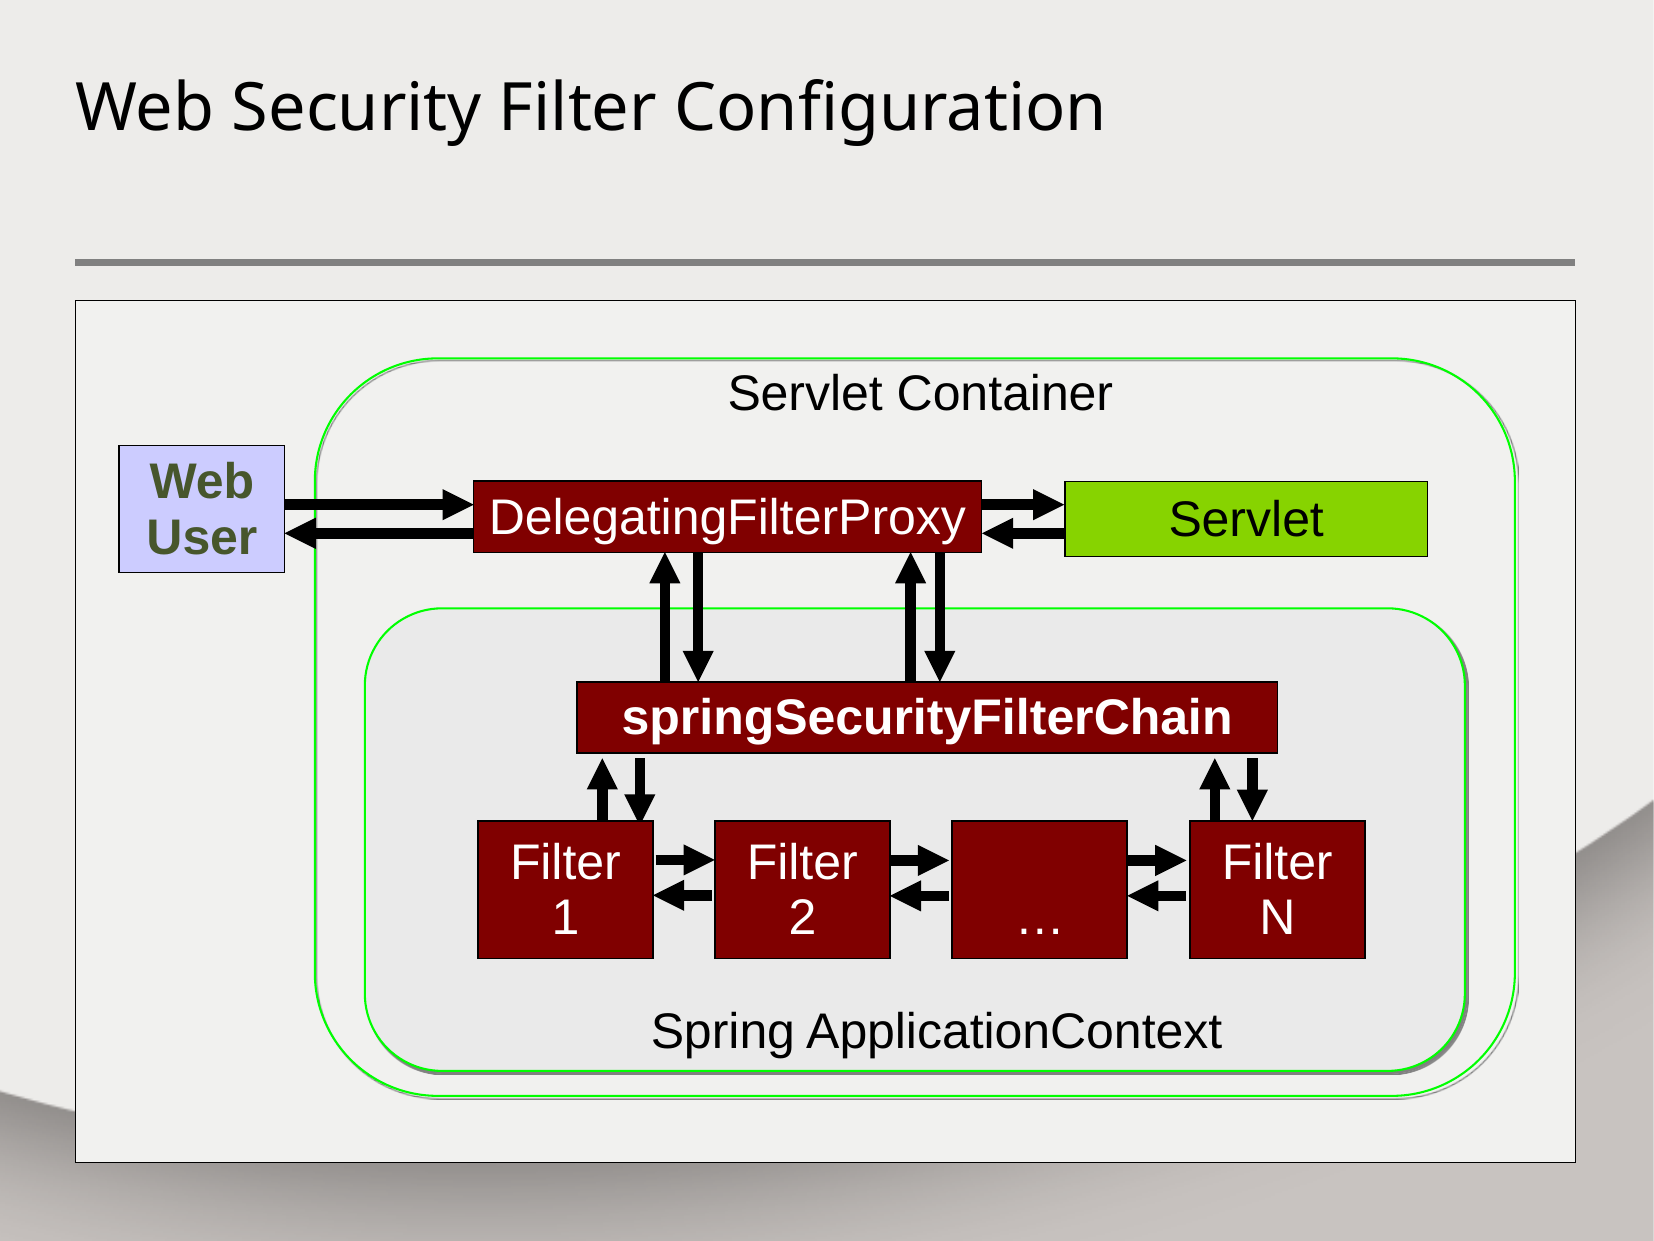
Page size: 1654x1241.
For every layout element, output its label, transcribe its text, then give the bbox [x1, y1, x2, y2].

title Web Security Filter Configuration [75, 75, 1576, 226]
picture [0, 0, 1654, 1241]
text_box Filter 2 [714, 820, 890, 959]
text_box Filter 1 [478, 820, 654, 959]
text_box … [952, 820, 1128, 959]
text_box springSecurityFilterChain [577, 681, 1278, 754]
text_box Filter N [1189, 820, 1365, 959]
text_box DelegatingFilterProxy [473, 481, 982, 553]
text_box [75, 300, 1576, 1163]
text_box Servlet Container [712, 357, 1129, 429]
text_box Spring ApplicationContext [636, 995, 1238, 1068]
text_box Servlet [1065, 481, 1428, 557]
text_box Web User [119, 445, 285, 573]
